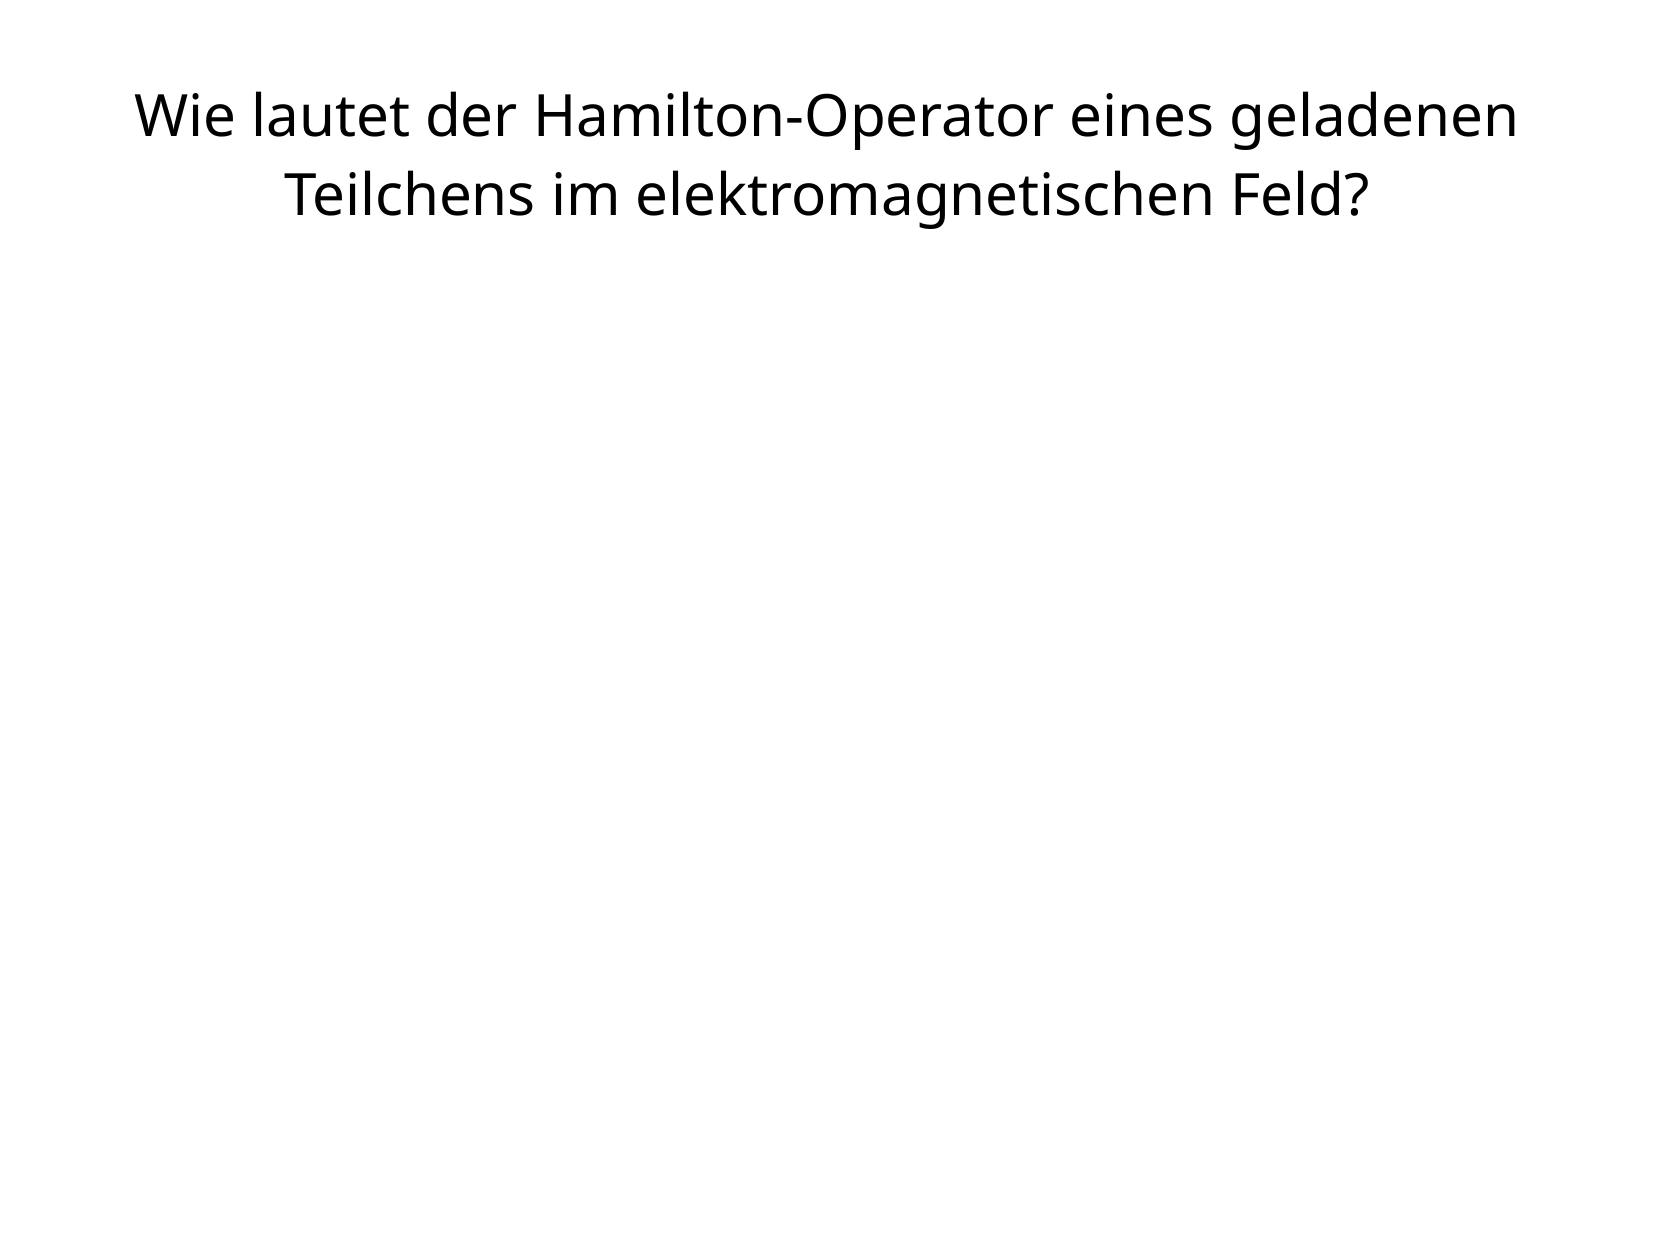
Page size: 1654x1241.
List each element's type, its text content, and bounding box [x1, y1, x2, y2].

title Wie lautet der Hamilton-Operator eines geladenen Teilchens im elektromagnetischen Feld? [82, 49, 1571, 257]
